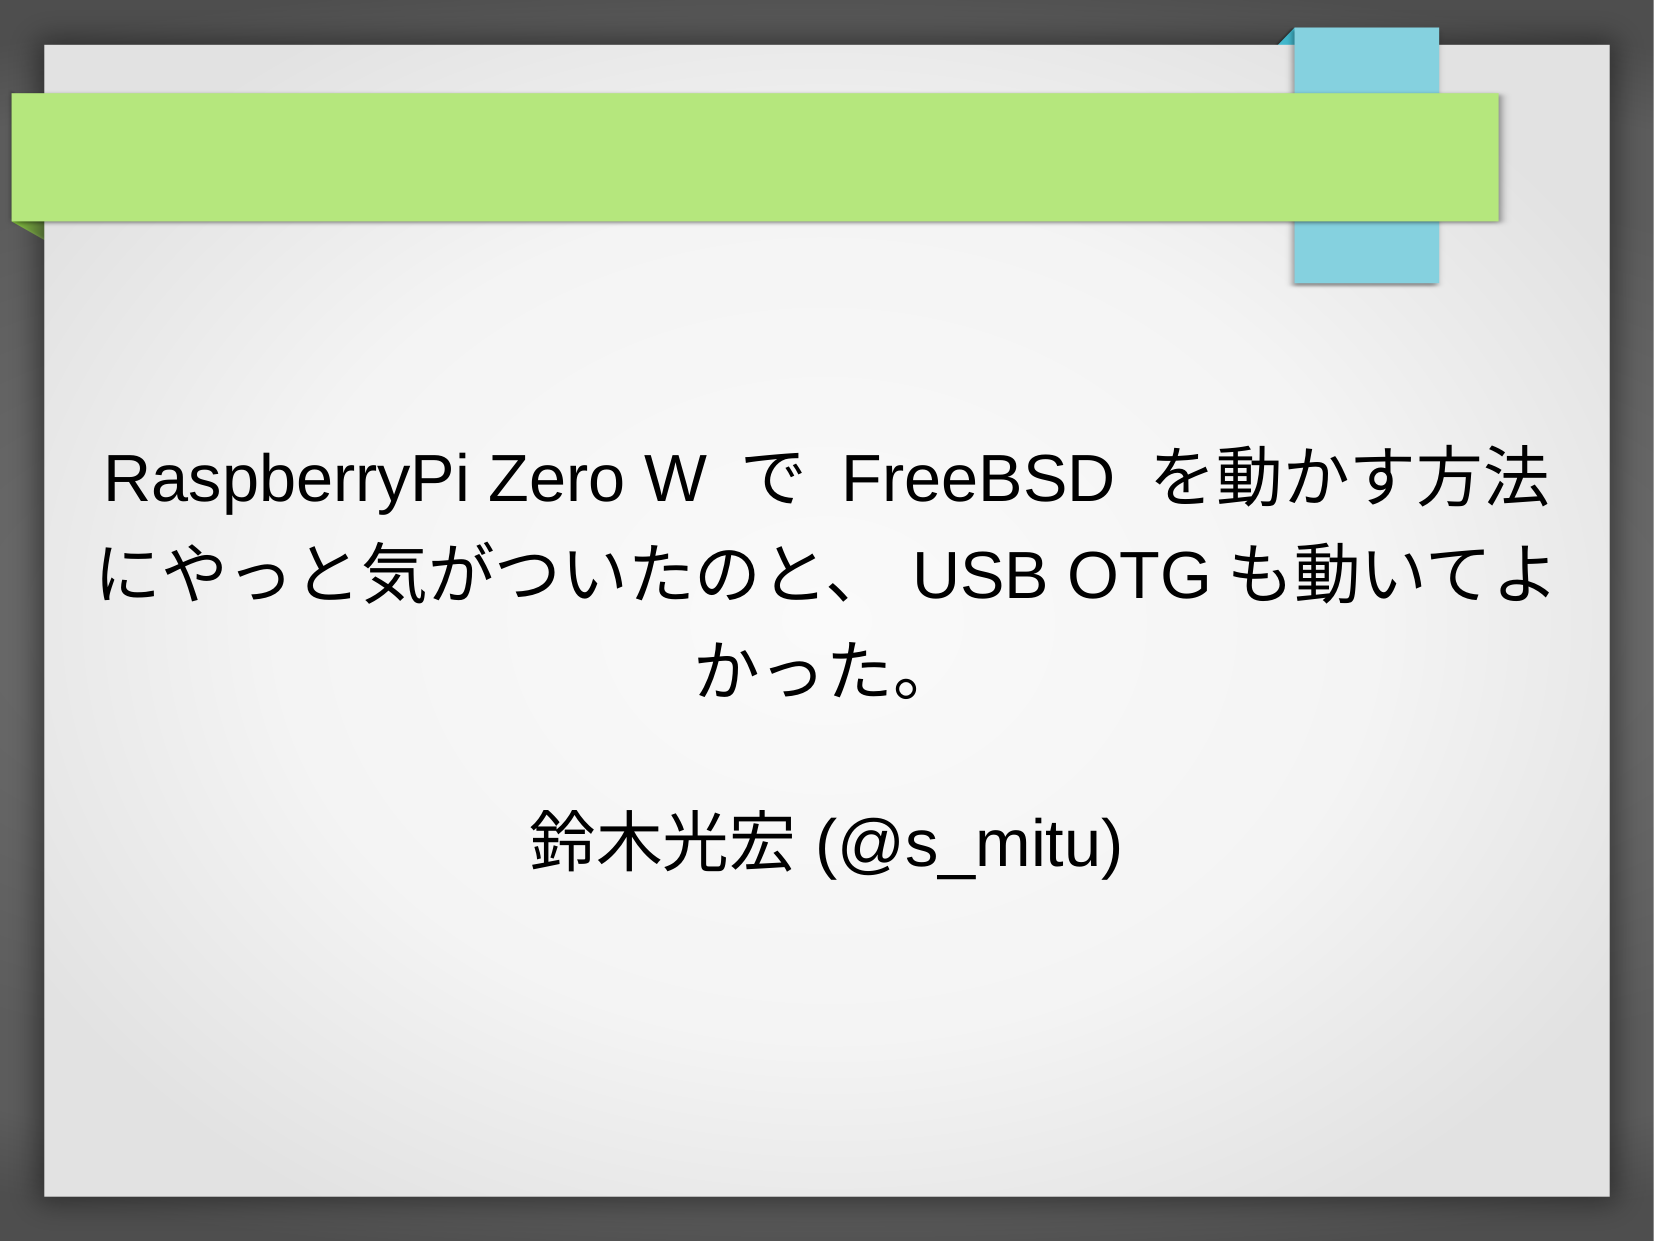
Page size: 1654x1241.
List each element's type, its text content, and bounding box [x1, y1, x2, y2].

subtitle RaspberryPi Zero W で FreeBSD を動かす方法にやっと気がついたのと、USB OTGも動いてよかった。 鈴木光宏(@s_mitu) [82, 295, 1571, 1015]
picture [0, 0, 1654, 1241]
